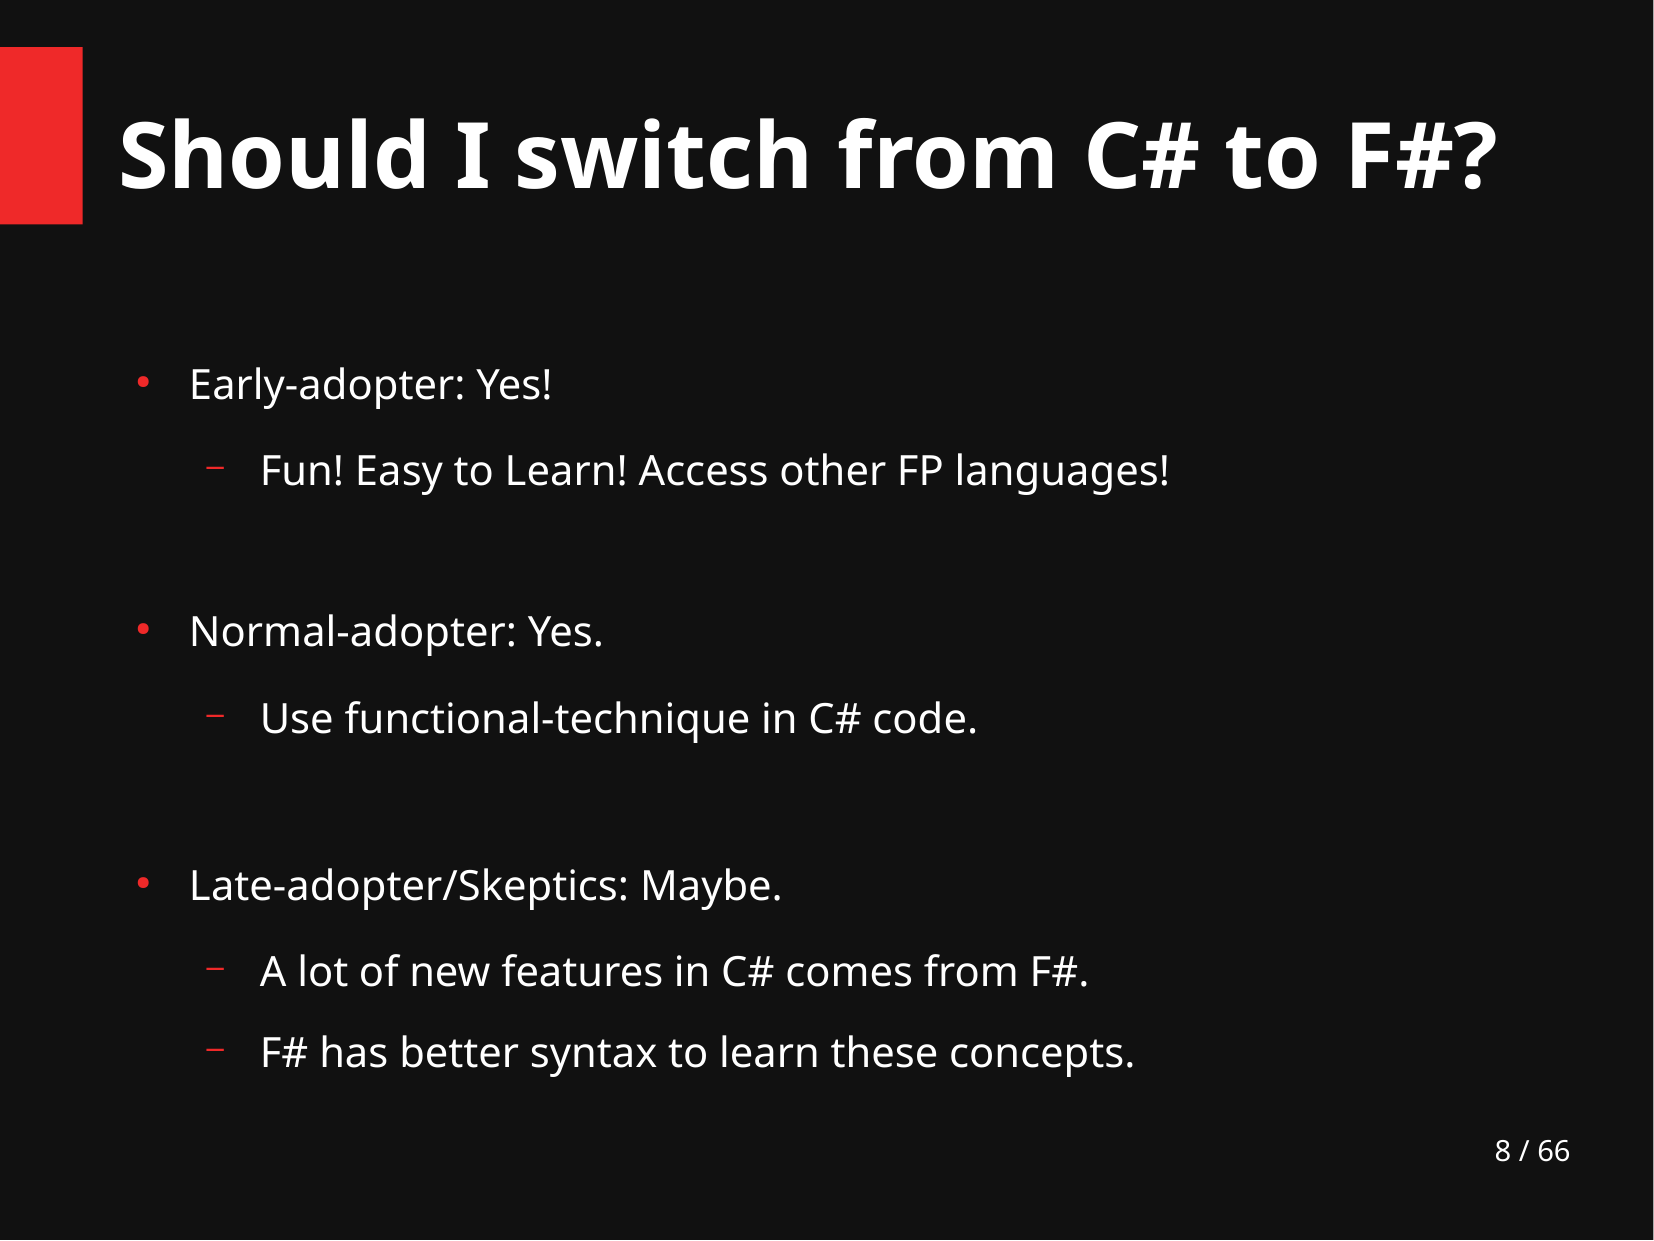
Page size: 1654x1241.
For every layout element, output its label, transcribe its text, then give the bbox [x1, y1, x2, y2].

list Early-adopter: Yes! Fun! Easy to Learn! Access other FP languages! Normal-adopter: Yes. Use functional-technique in C# code. Late-adopter/Skeptics: Maybe. A lot of new features in C# comes from F#. F# has better syntax to learn these concepts. [118, 354, 1536, 1074]
title Should I switch from C# to F#? [118, 49, 1571, 257]
